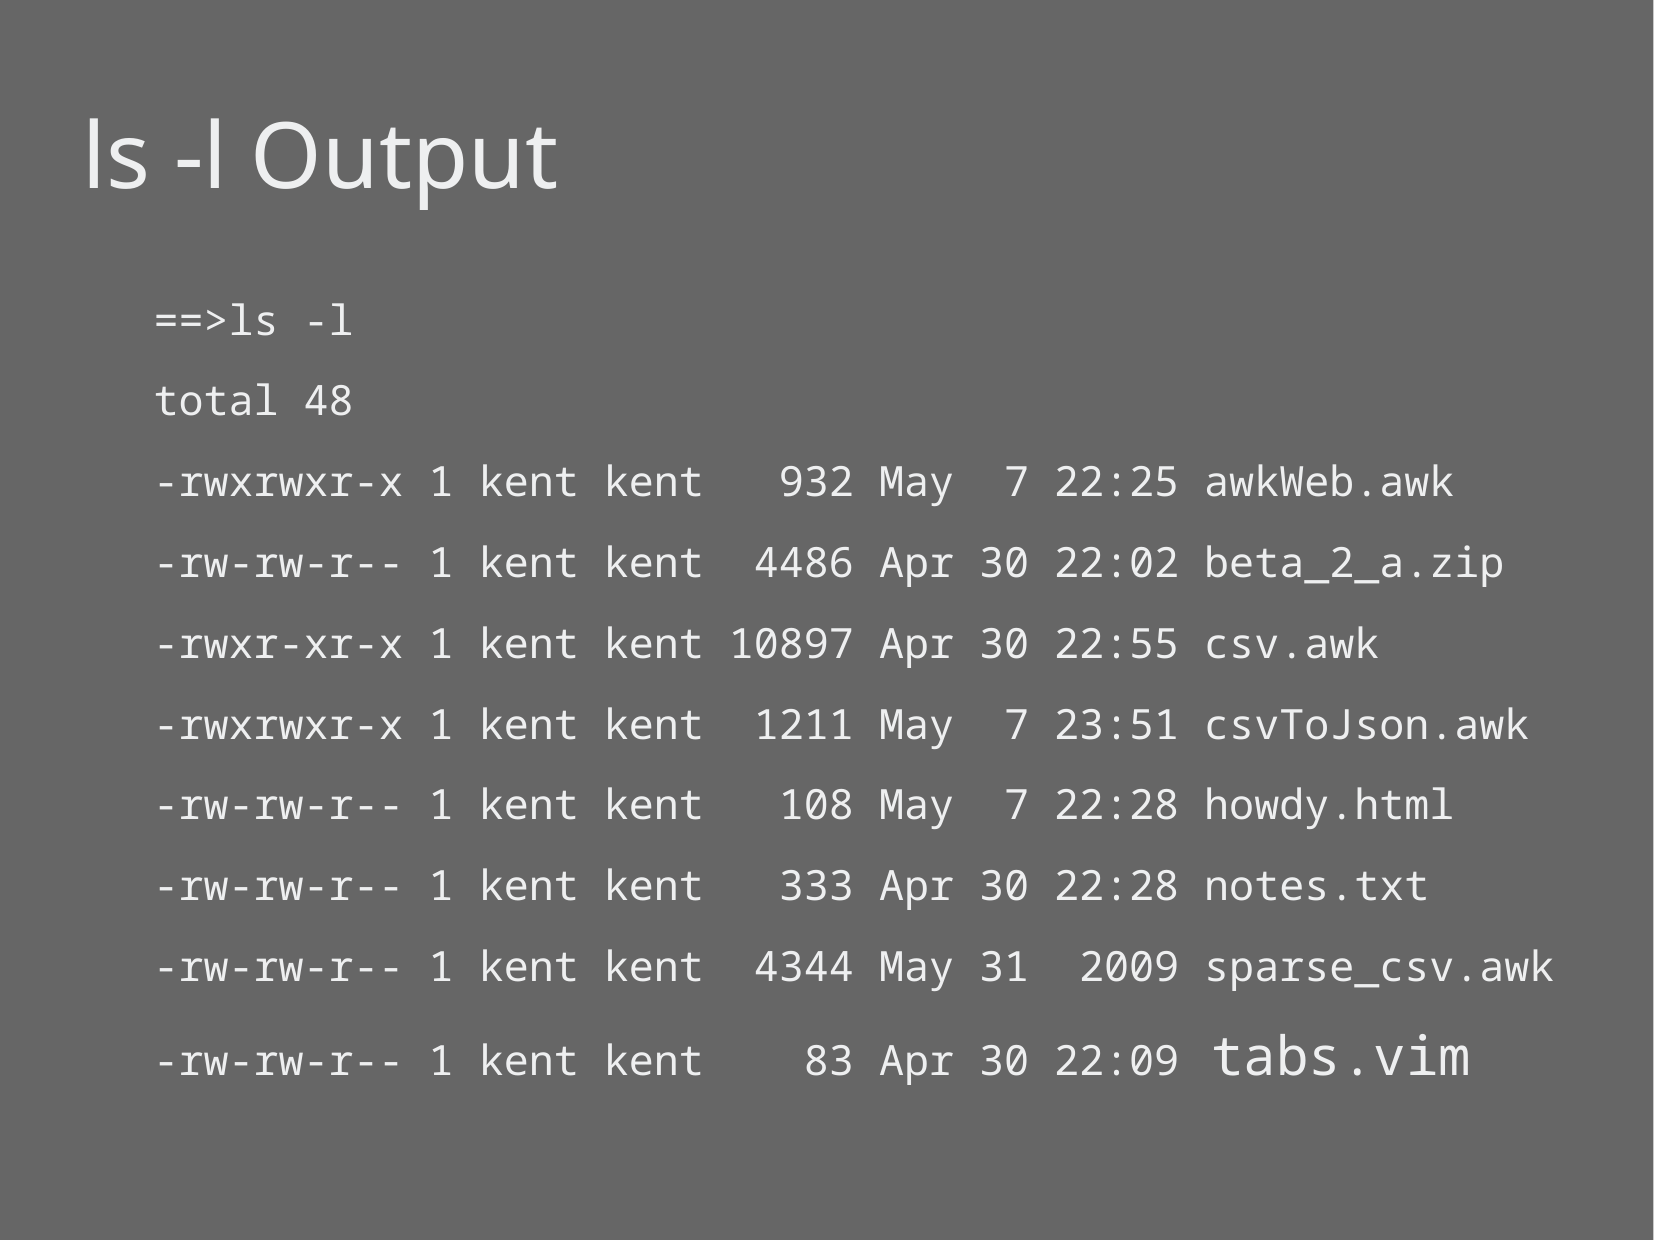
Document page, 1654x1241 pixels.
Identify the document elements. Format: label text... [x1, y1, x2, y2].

title ls -l Output [82, 49, 1571, 257]
list ==>ls -l total 48 -rwxrwxr-x 1 kent kent 932 May 7 22:25 awkWeb.awk -rw-rw-r-- 1 kent kent 4486 Apr 30 22:02 beta_2_a.zip -rwxr-xr-x 1 kent kent 10897 Apr 30 22:55 csv.awk -rwxrwxr-x 1 kent kent 1211 May 7 23:51 csvToJson.awk -rw-rw-r-- 1 kent kent 108 May 7 22:28 howdy.html -rw-rw-r-- 1 kent kent 333 Apr 30 22:28 notes.txt -rw-rw-r-- 1 kent kent 4344 May 31 2009 sparse_csv.awk -rw-rw-r-- 1 kent kent 83 Apr 30 22:09 tabs.vim [82, 290, 1571, 1010]
